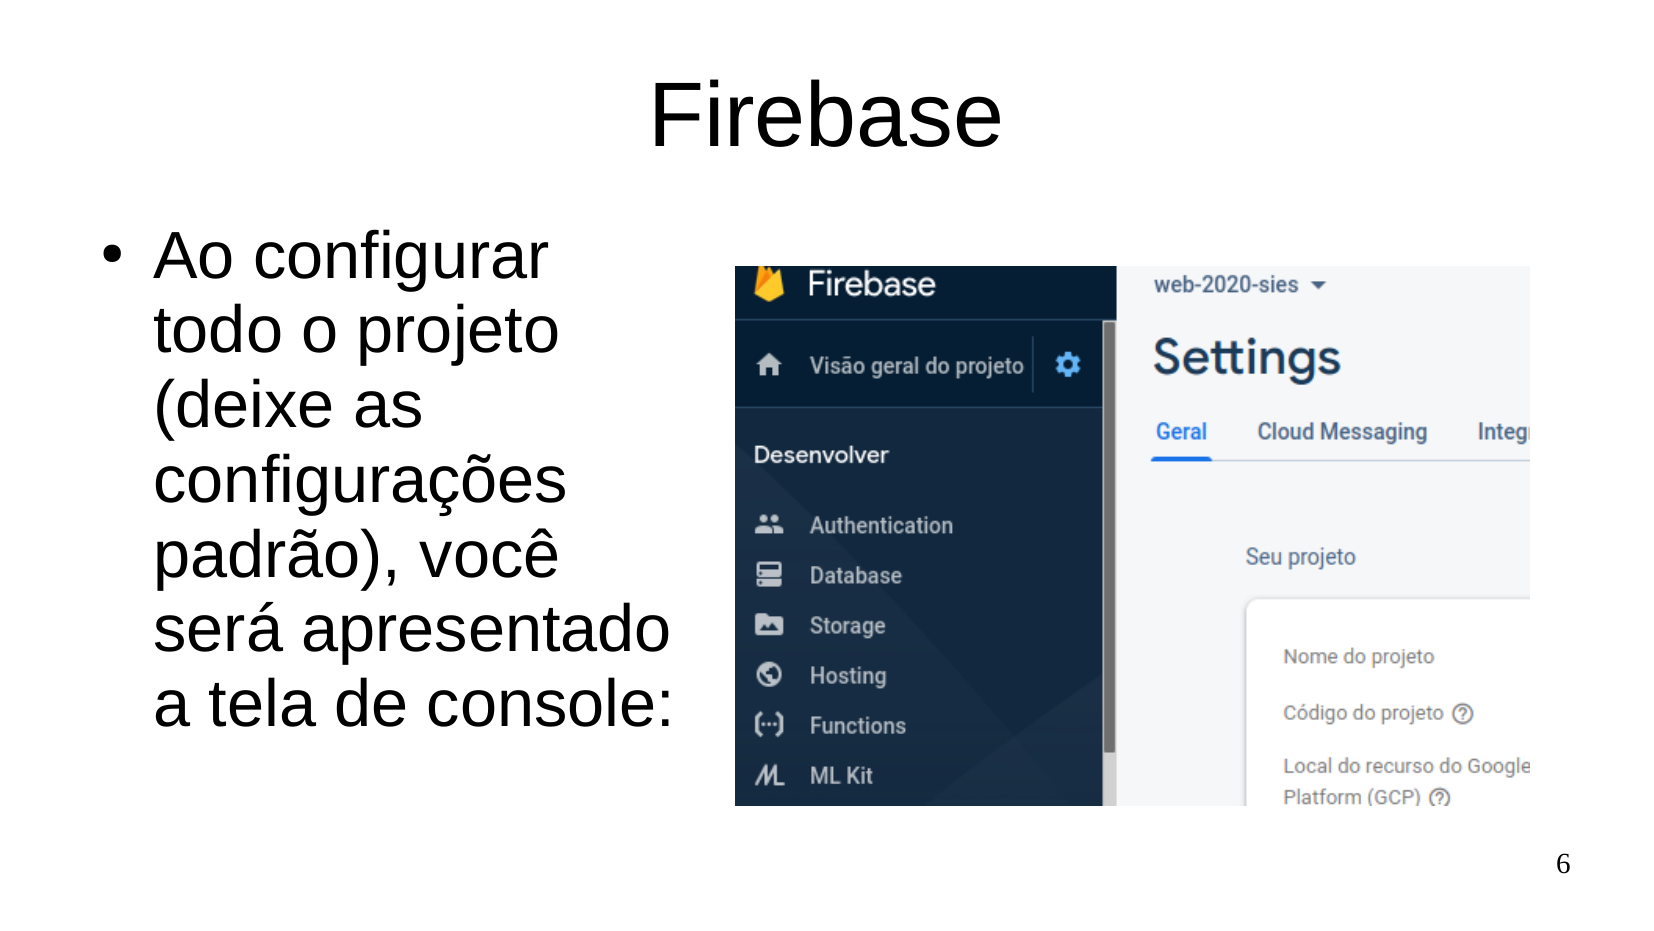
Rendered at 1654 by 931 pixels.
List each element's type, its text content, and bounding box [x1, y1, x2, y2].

picture [735, 266, 1530, 806]
title Firebase [82, 37, 1571, 193]
list Ao configurar todo o projeto (deixe as configurações padrão), você será apresentado a tela de console: [82, 217, 687, 758]
